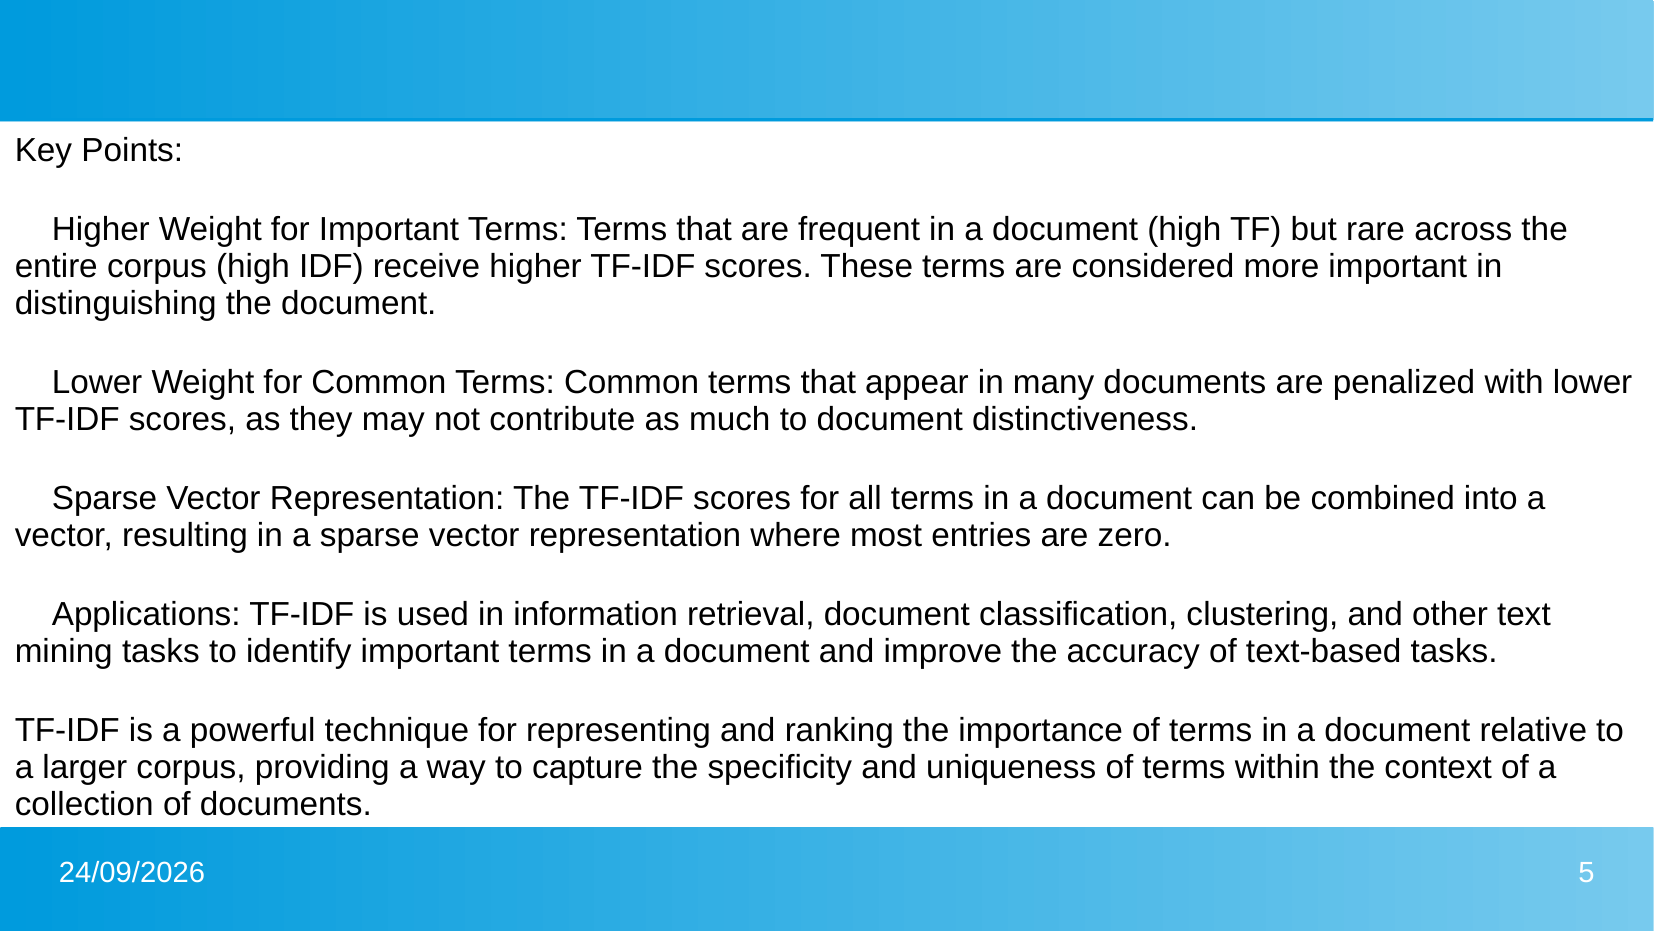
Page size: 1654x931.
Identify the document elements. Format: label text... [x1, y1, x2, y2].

text_box Key Points: Higher Weight for Important Terms: Terms that are frequent in a document (high TF) but rare across the entire corpus (high IDF) receive higher TF-IDF scores. These terms are considered more important in distinguishing the document. Lower Weight for Common Terms: Common terms that appear in many documents are penalized with lower TF-IDF scores, as they may not contribute as much to document distinctiveness. Sparse Vector Representation: The TF-IDF scores for all terms in a document can be combined into a vector, resulting in a sparse vector representation where most entries are zero. Applications: TF-IDF is used in information retrieval, document classification, clustering, and other text mining tasks to identify important terms in a document and improve the accuracy of text-based tasks. TF-IDF is a powerful technique for representing and ranking the importance of terms in a document relative to a larger corpus, providing a way to capture the specificity and uniqueness of terms within the context of a collection of documents. [0, 124, 1654, 931]
